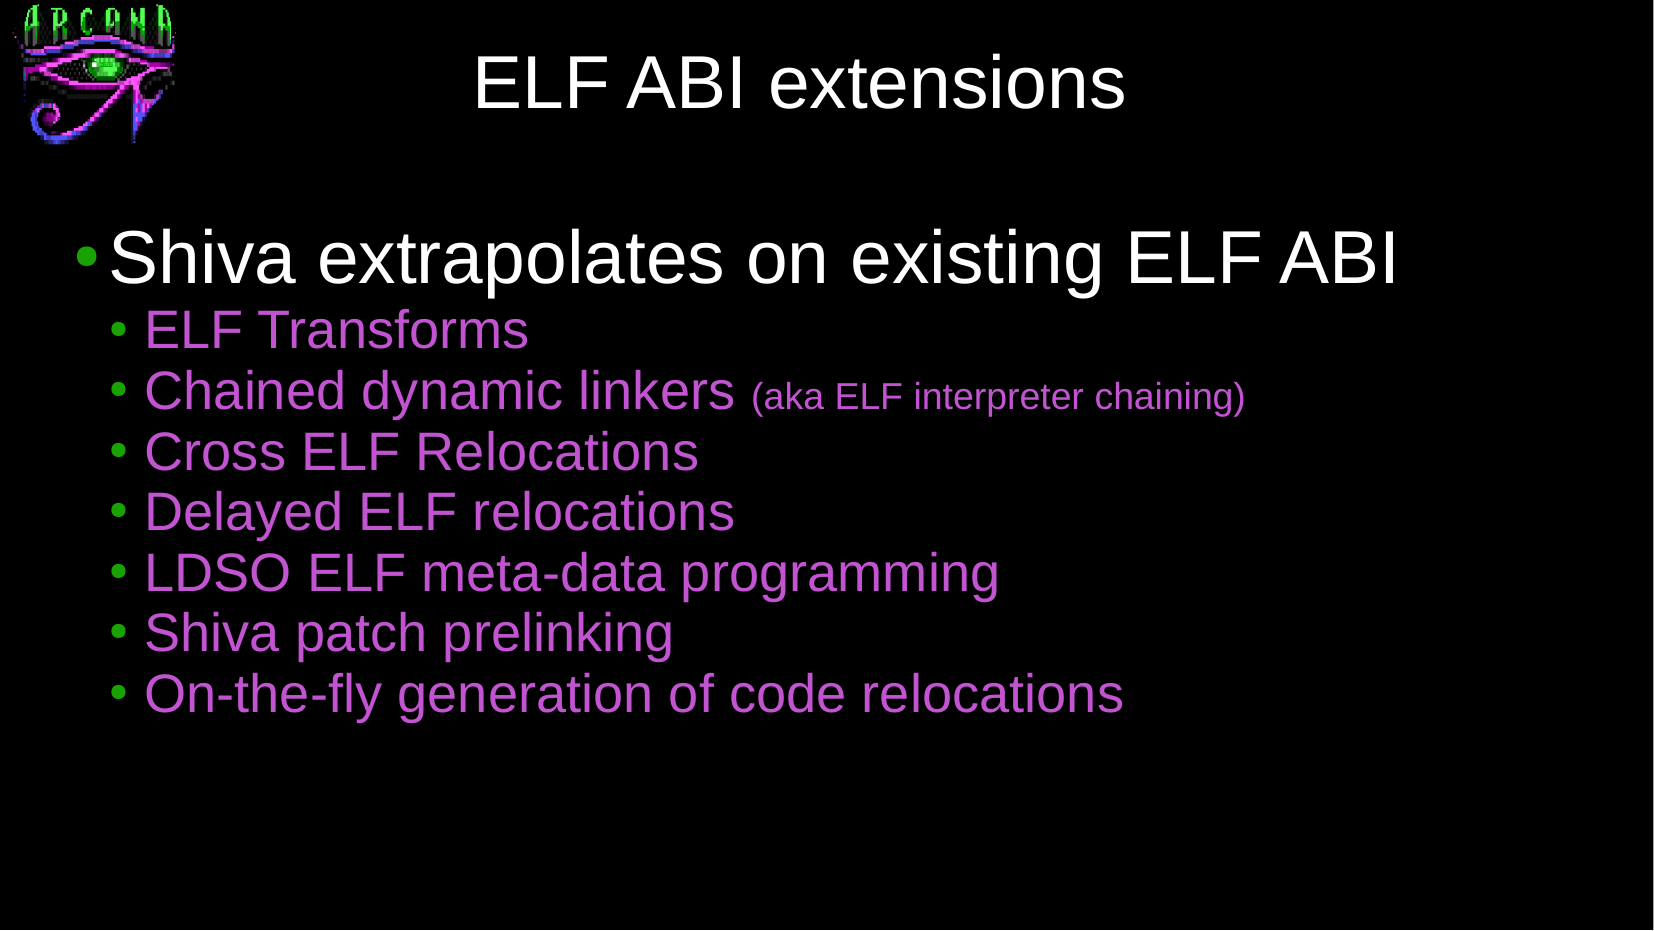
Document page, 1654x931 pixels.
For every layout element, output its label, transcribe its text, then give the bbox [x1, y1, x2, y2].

text_box Shiva extrapolates on existing ELF ABI ELF Transforms Chained dynamic linkers (aka ELF interpreter chaining) Cross ELF Relocations Delayed ELF relocations LDSO ELF meta-data programming Shiva patch prelinking On-the-fly generation of code relocations [58, 157, 1501, 901]
text_box ELF ABI extensions [457, 33, 1143, 133]
picture [5, 1, 188, 151]
